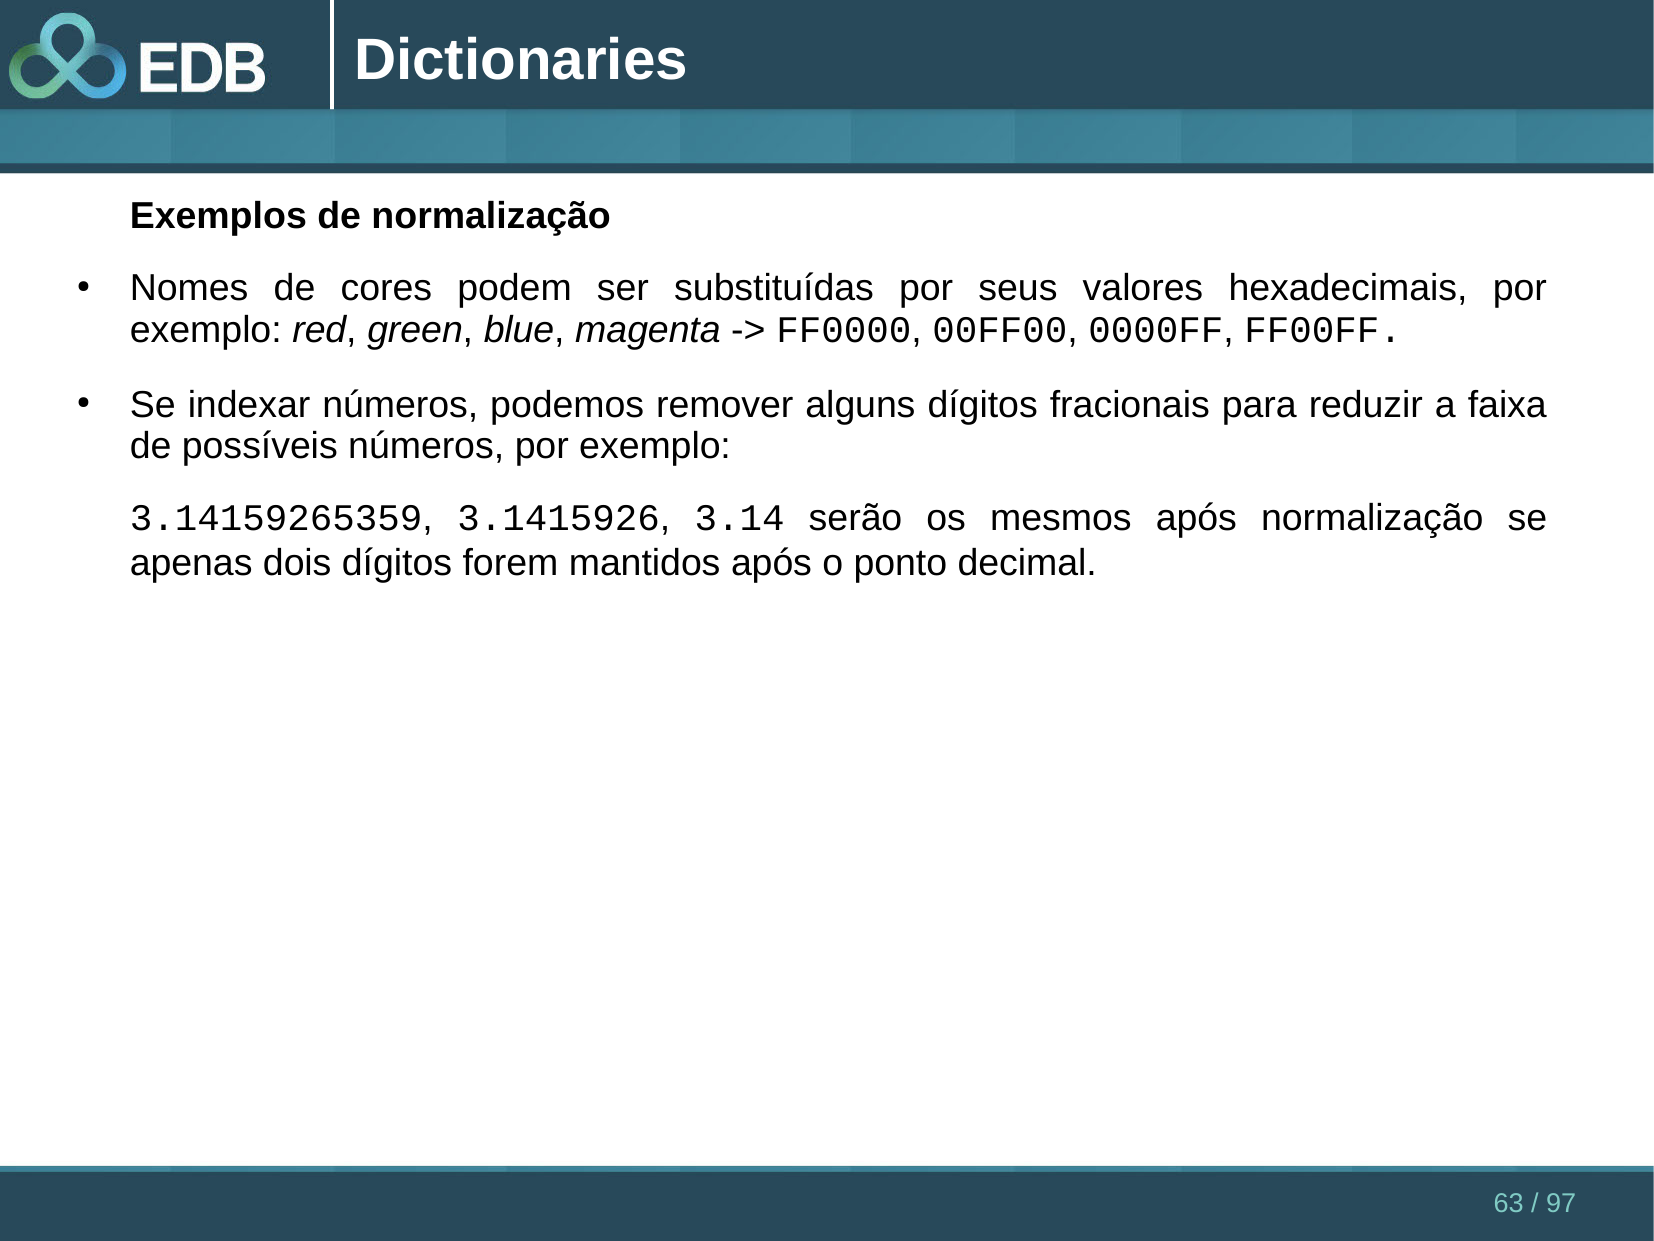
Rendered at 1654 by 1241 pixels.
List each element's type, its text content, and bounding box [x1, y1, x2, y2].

list Exemplos de normalização Nomes de cores podem ser substituídas por seus valores hexadecimais, por exemplo: red, green, blue, magenta -> FF0000, 00FF00, 0000FF, FF00FF. Se indexar números, podemos remover alguns dígitos fracionais para reduzir a faixa de possíveis números, por exemplo: 3.14159265359, 3.1415926, 3.14 serão os mesmos após normalização se apenas dois dígitos forem mantidos após o ponto decimal. [59, 194, 1548, 1023]
picture [0, 0, 1654, 1241]
title Dictionaries [354, 0, 1625, 125]
